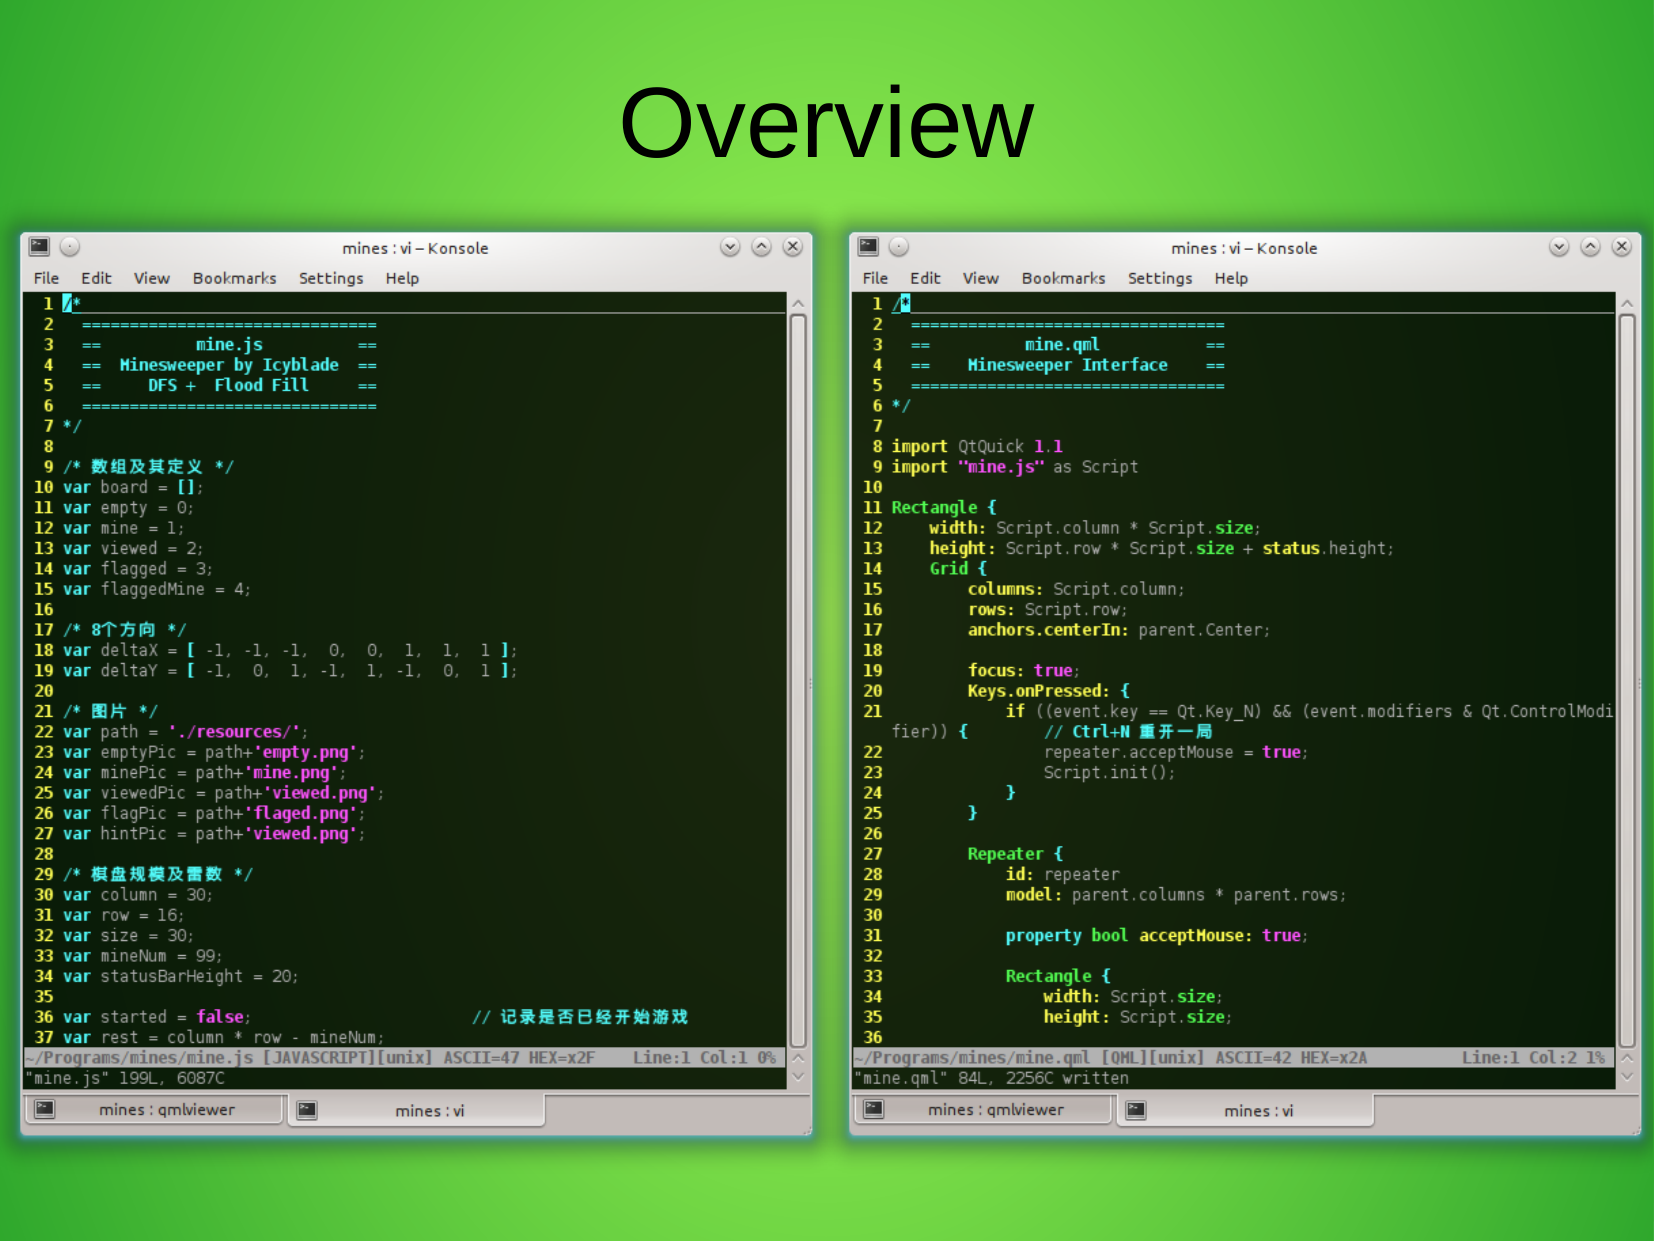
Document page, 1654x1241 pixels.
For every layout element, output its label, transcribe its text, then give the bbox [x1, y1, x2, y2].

text_box Overview [316, 60, 1337, 178]
picture [0, 178, 1654, 1190]
